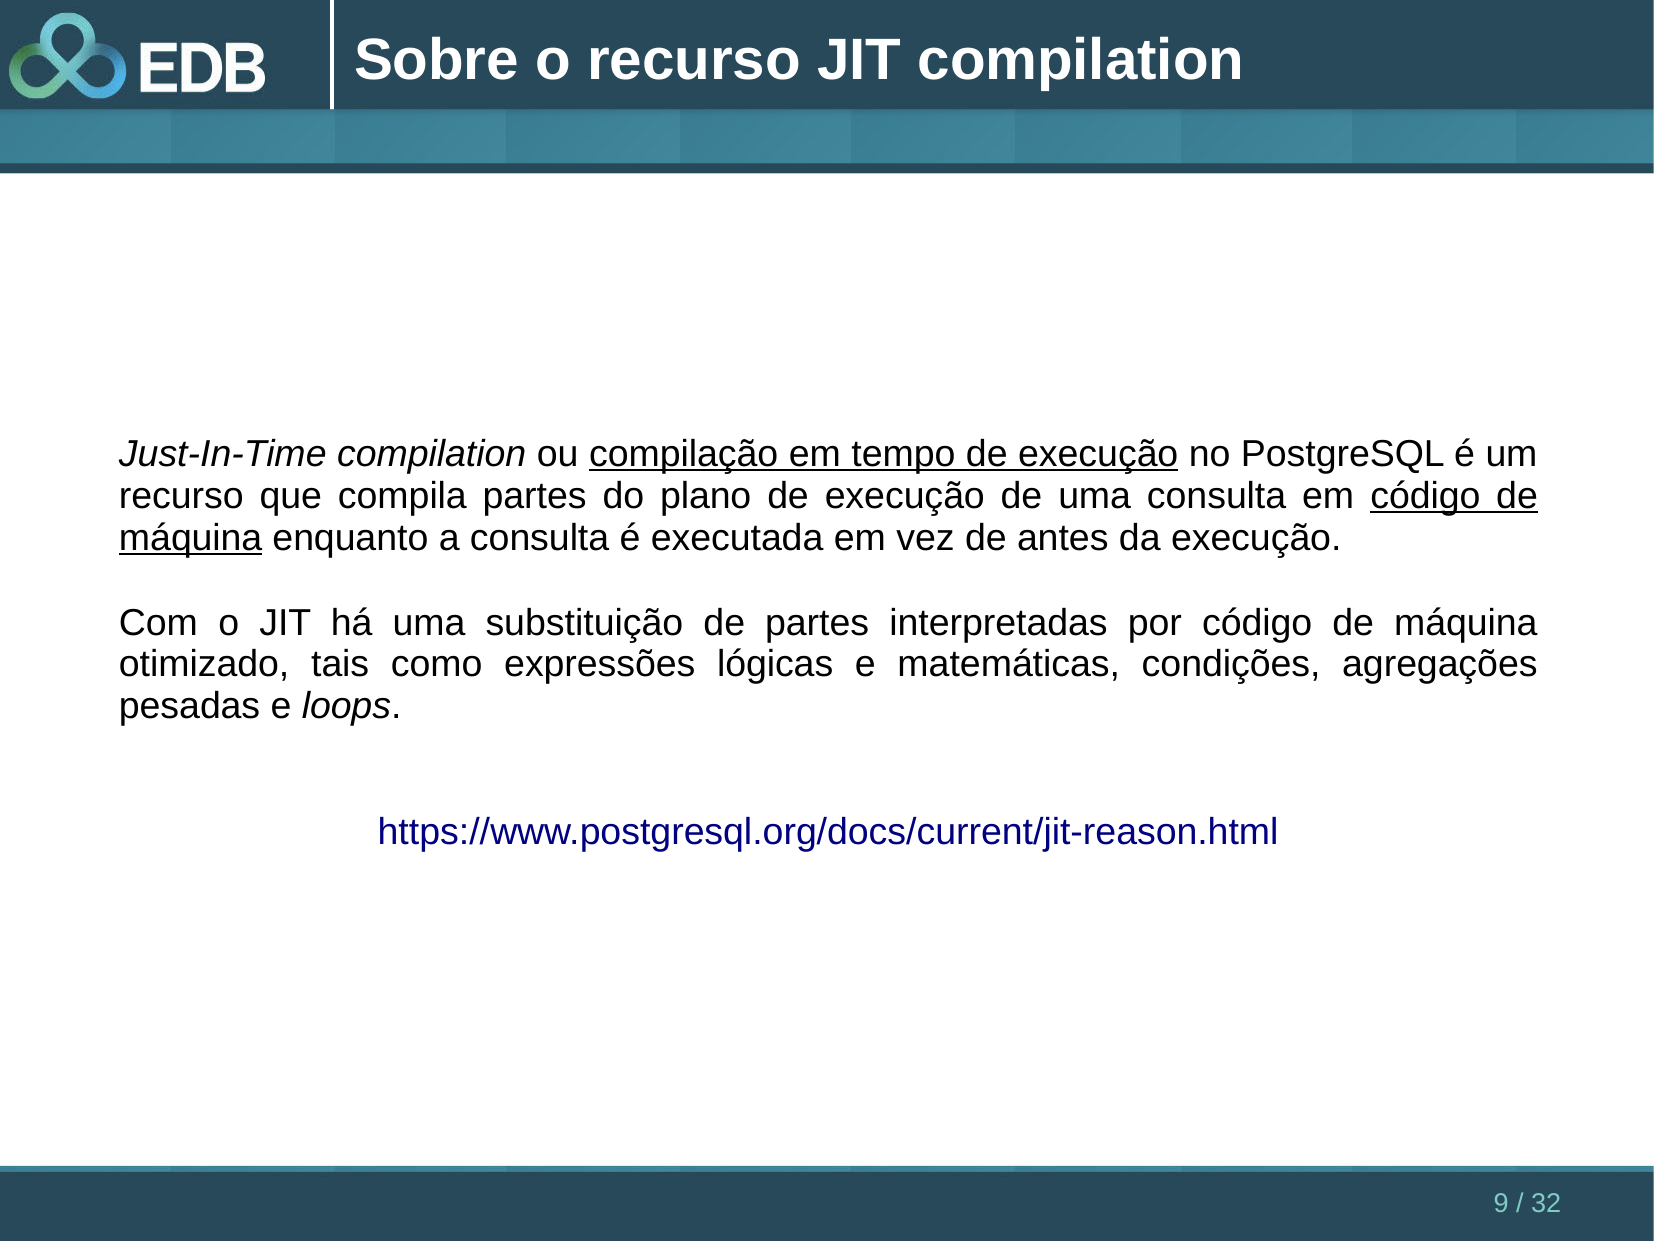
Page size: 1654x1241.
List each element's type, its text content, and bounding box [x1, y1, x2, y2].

text_box Just-In-Time compilation ou compilação em tempo de execução no PostgreSQL é um recurso que compila partes do plano de execução de uma consulta em código de máquina enquanto a consulta é executada em vez de antes da execução. Com o JIT há uma substituição de partes interpretadas por código de máquina otimizado, tais como expressões lógicas e matemáticas, condições, agregações pesadas e loops. https://www.postgresql.org/docs/current/jit-reason.html [104, 425, 1553, 861]
picture [0, 0, 1654, 1241]
title Sobre o recurso JIT compilation [354, 26, 1595, 92]
